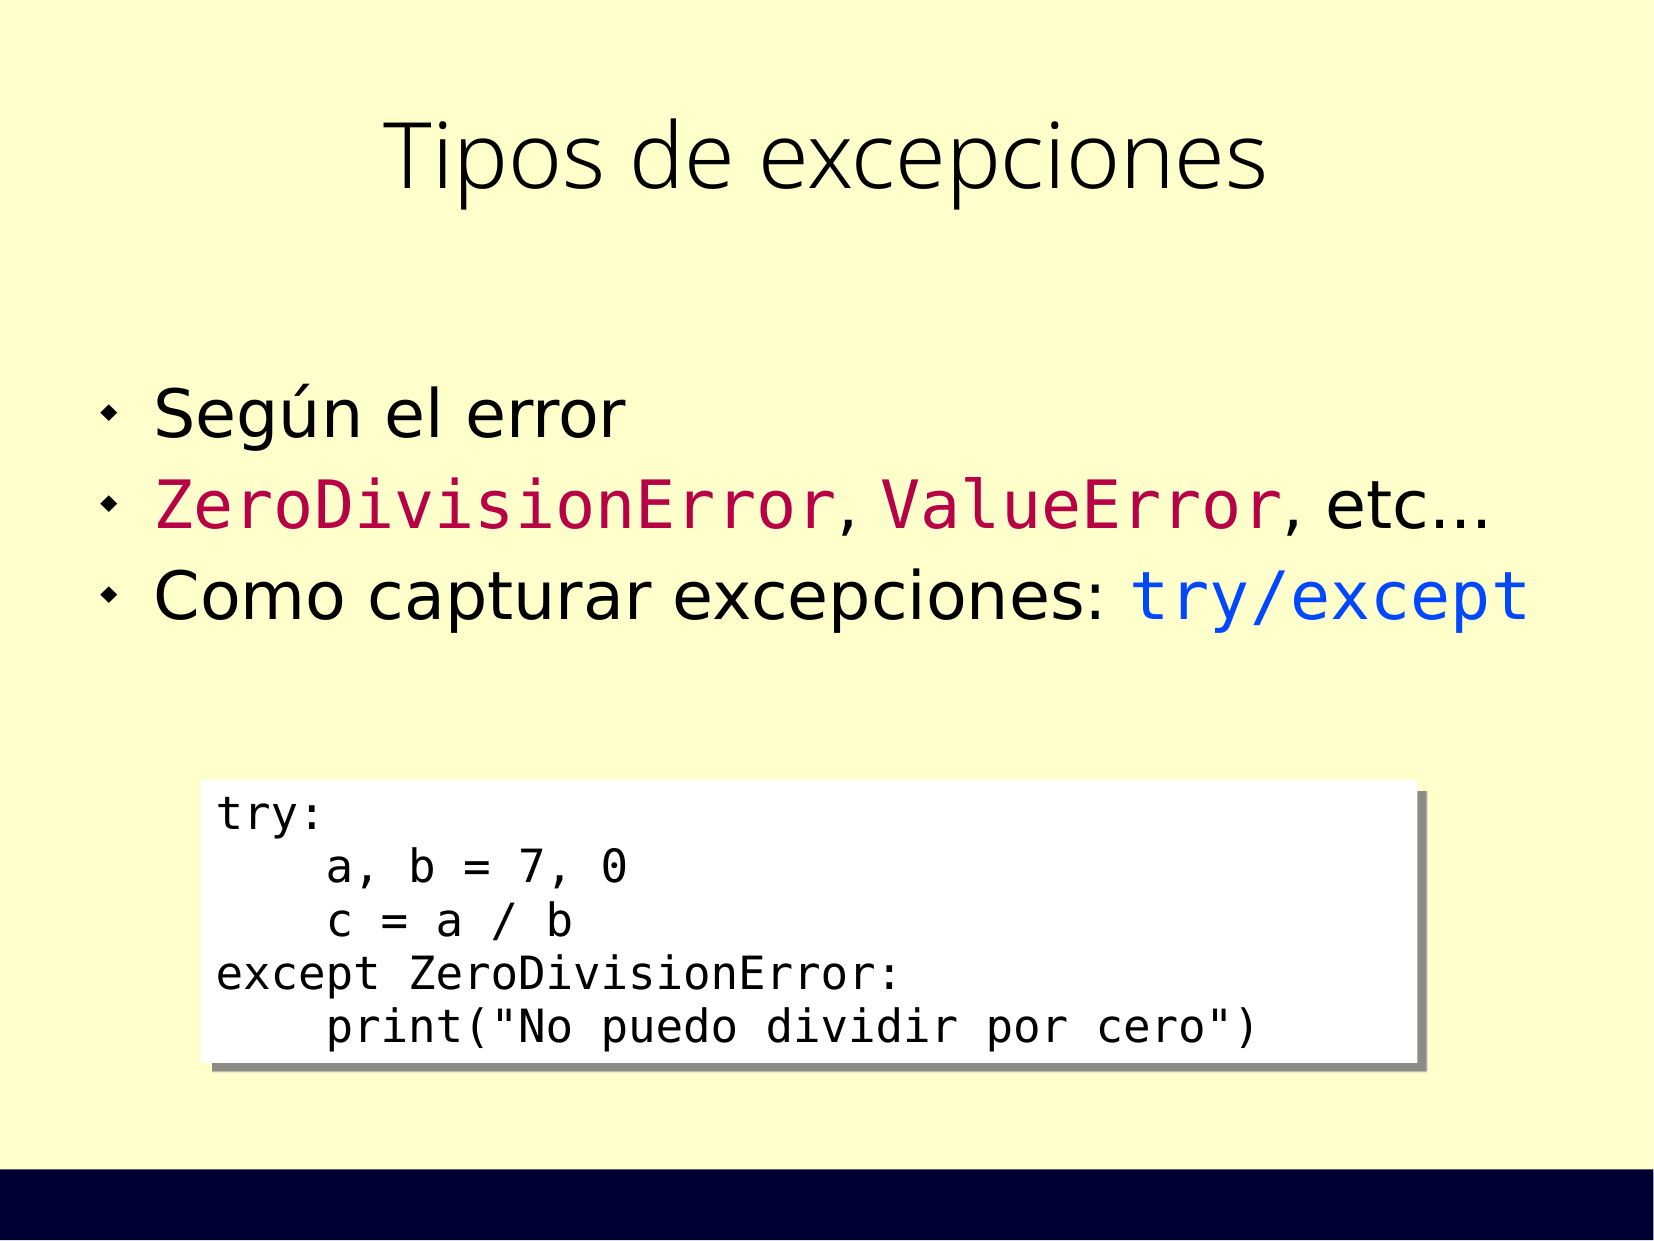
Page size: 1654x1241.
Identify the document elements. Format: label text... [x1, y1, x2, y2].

title Tipos de excepciones [82, 49, 1571, 257]
list Según el error ZeroDivisionError, ValueError, etc... Como capturar excepciones: try/except [82, 290, 1538, 721]
text_box try: a, b = 7, 0 c = a / b except ZeroDivisionError: print("No puedo dividir por cero") [200, 779, 1418, 1063]
